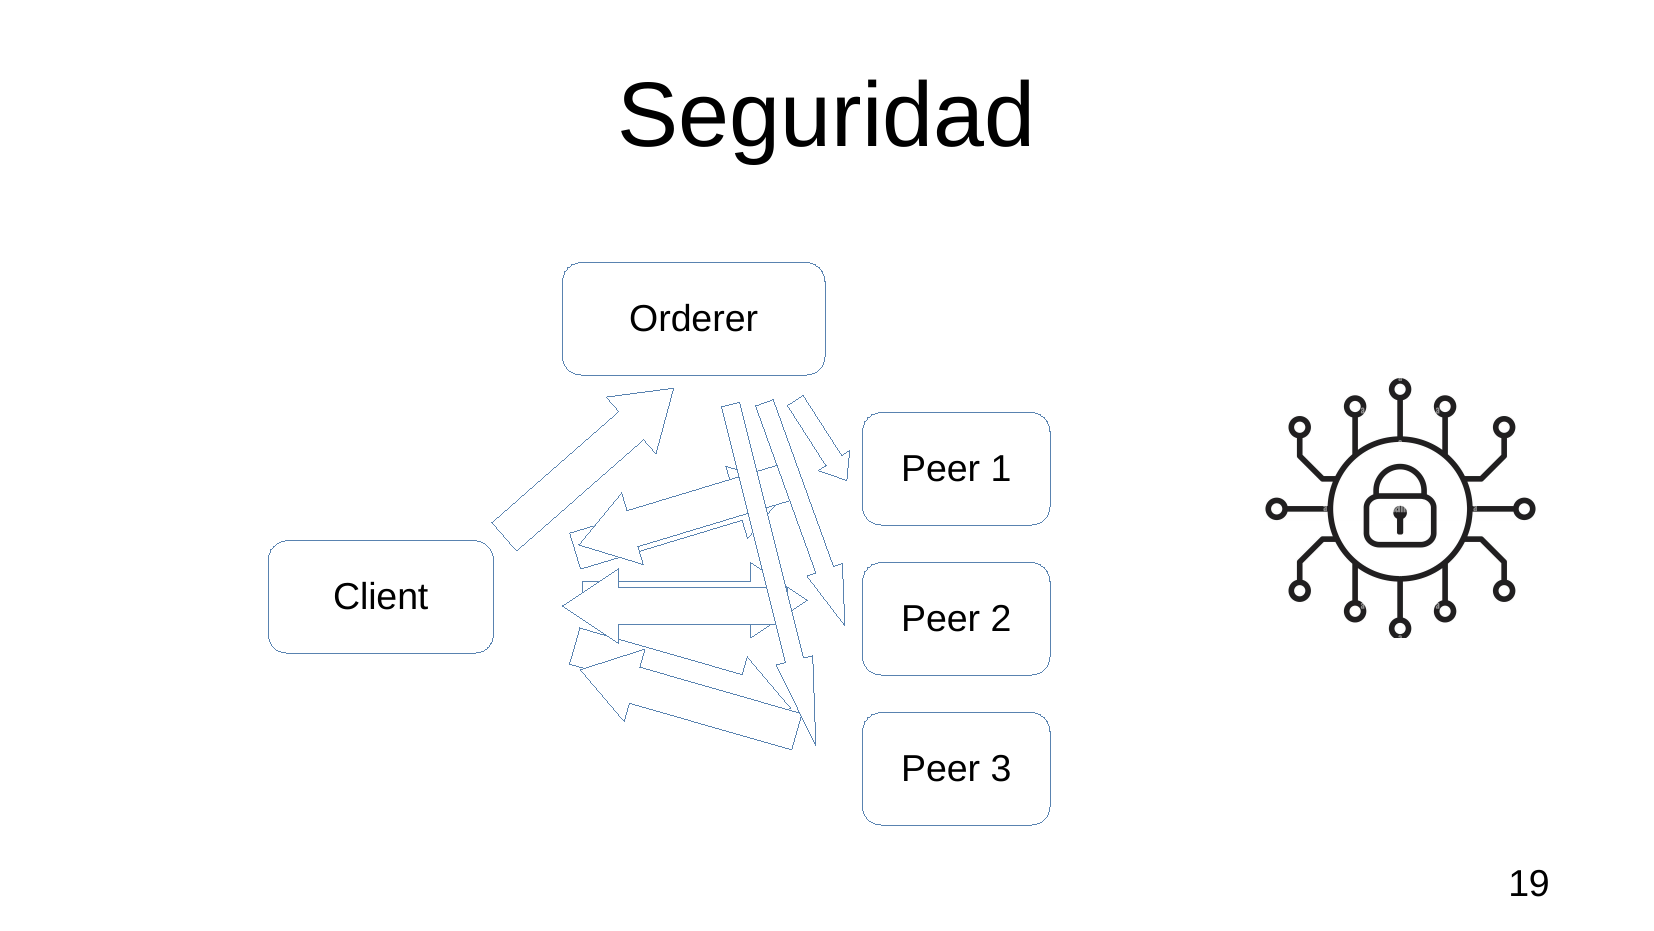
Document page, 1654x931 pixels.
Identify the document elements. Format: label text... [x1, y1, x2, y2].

title Seguridad [82, 37, 1571, 193]
text_box [491, 388, 674, 551]
text_box <number> [1493, 855, 1654, 931]
text_box Client [268, 540, 494, 654]
text_box Peer 1 [862, 412, 1051, 526]
picture [1263, 375, 1538, 638]
text_box Peer 2 [862, 562, 1051, 676]
text_box Peer 3 [862, 712, 1051, 826]
text_box [787, 395, 850, 481]
text_box [562, 399, 845, 750]
text_box Orderer [562, 262, 826, 376]
